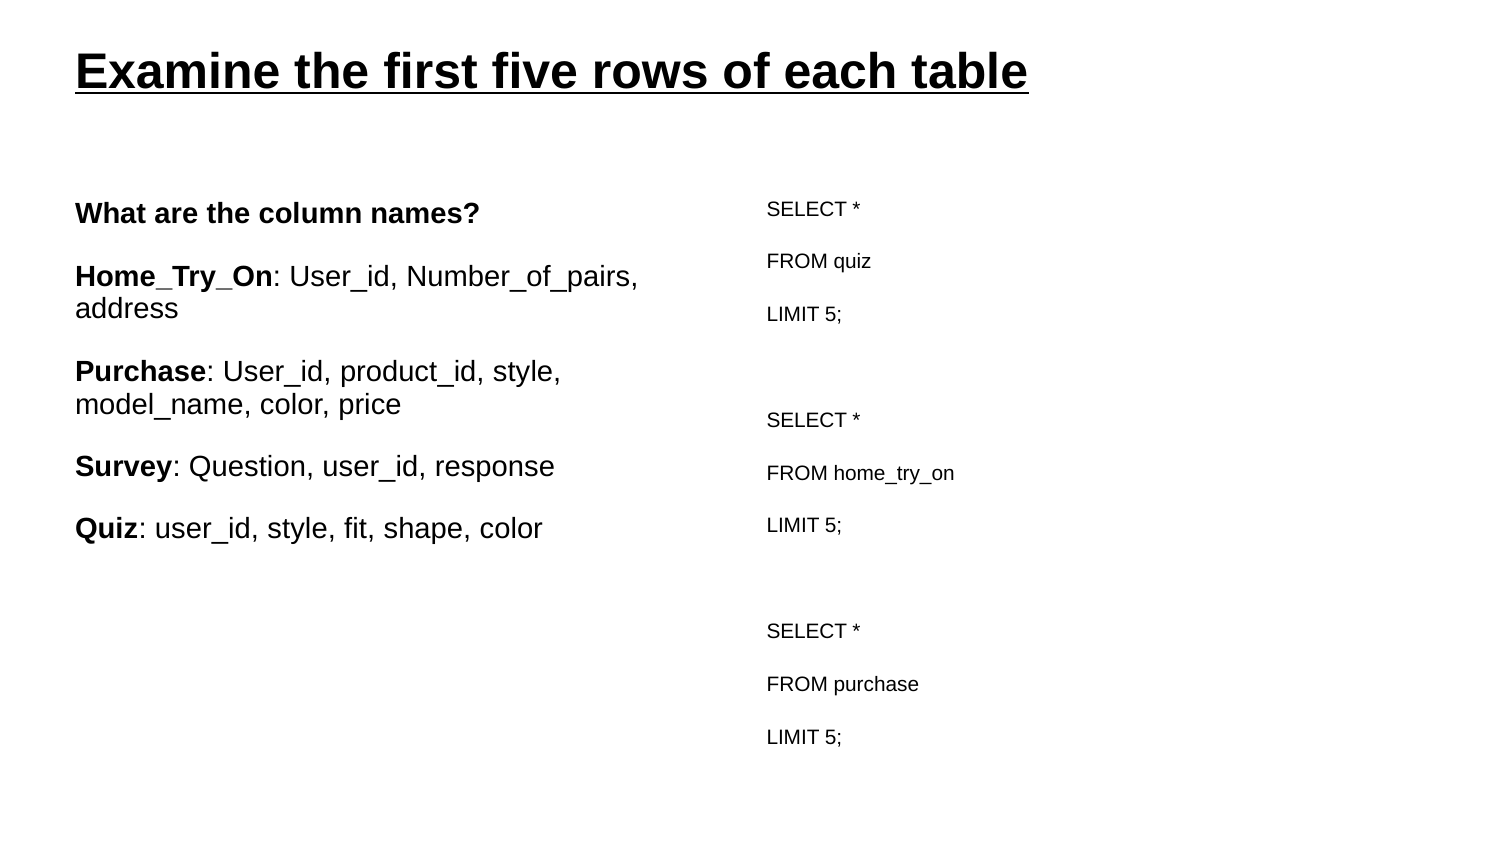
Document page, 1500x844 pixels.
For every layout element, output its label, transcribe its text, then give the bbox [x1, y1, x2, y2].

list SELECT * FROM quiz LIMIT 5; SELECT * FROM home_try_on LIMIT 5; SELECT * FROM purchase LIMIT 5; [766, 197, 1426, 755]
list What are the column names? Home_Try_On: User_id, Number_of_pairs, address Purchase: User_id, product_id, style, model_name, color, price Survey: Question, user_id, response Quiz: user_id, style, fit, shape, color [75, 197, 734, 755]
title Examine the first five rows of each table [75, 33, 1425, 175]
